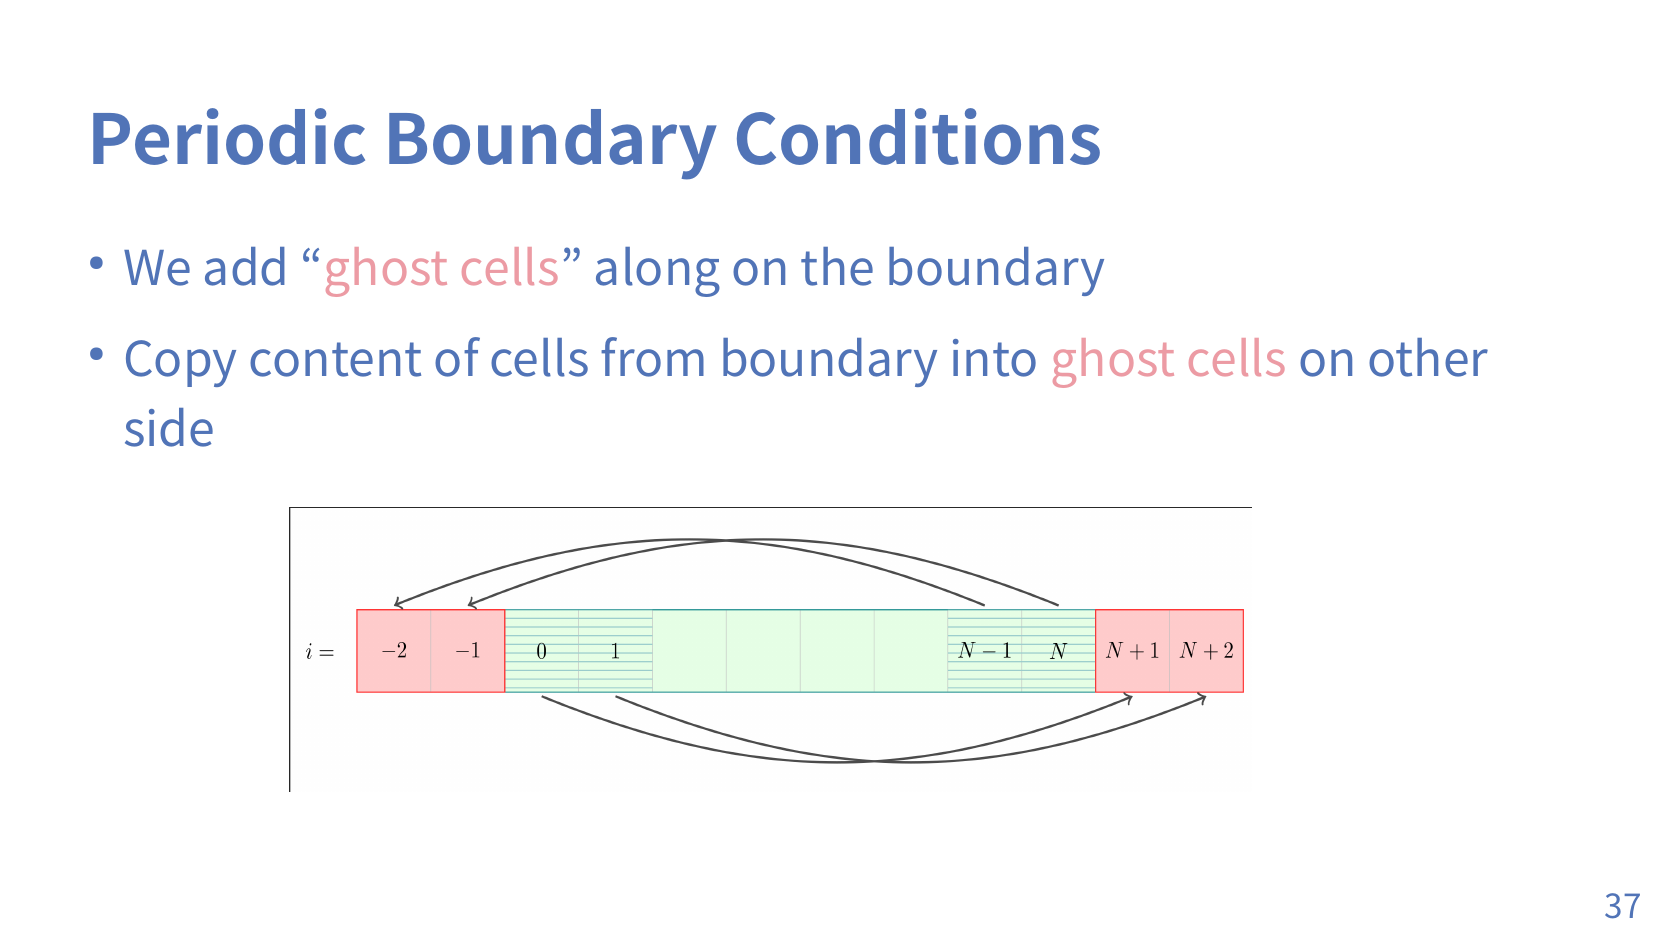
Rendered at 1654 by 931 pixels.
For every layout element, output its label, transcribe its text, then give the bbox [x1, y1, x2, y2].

picture [289, 507, 1252, 792]
list We add “ghost cells” along on the boundary Copy content of cells from boundary into ghost cells on other side [87, 229, 1553, 840]
title Periodic Boundary Conditions [87, 93, 1563, 176]
